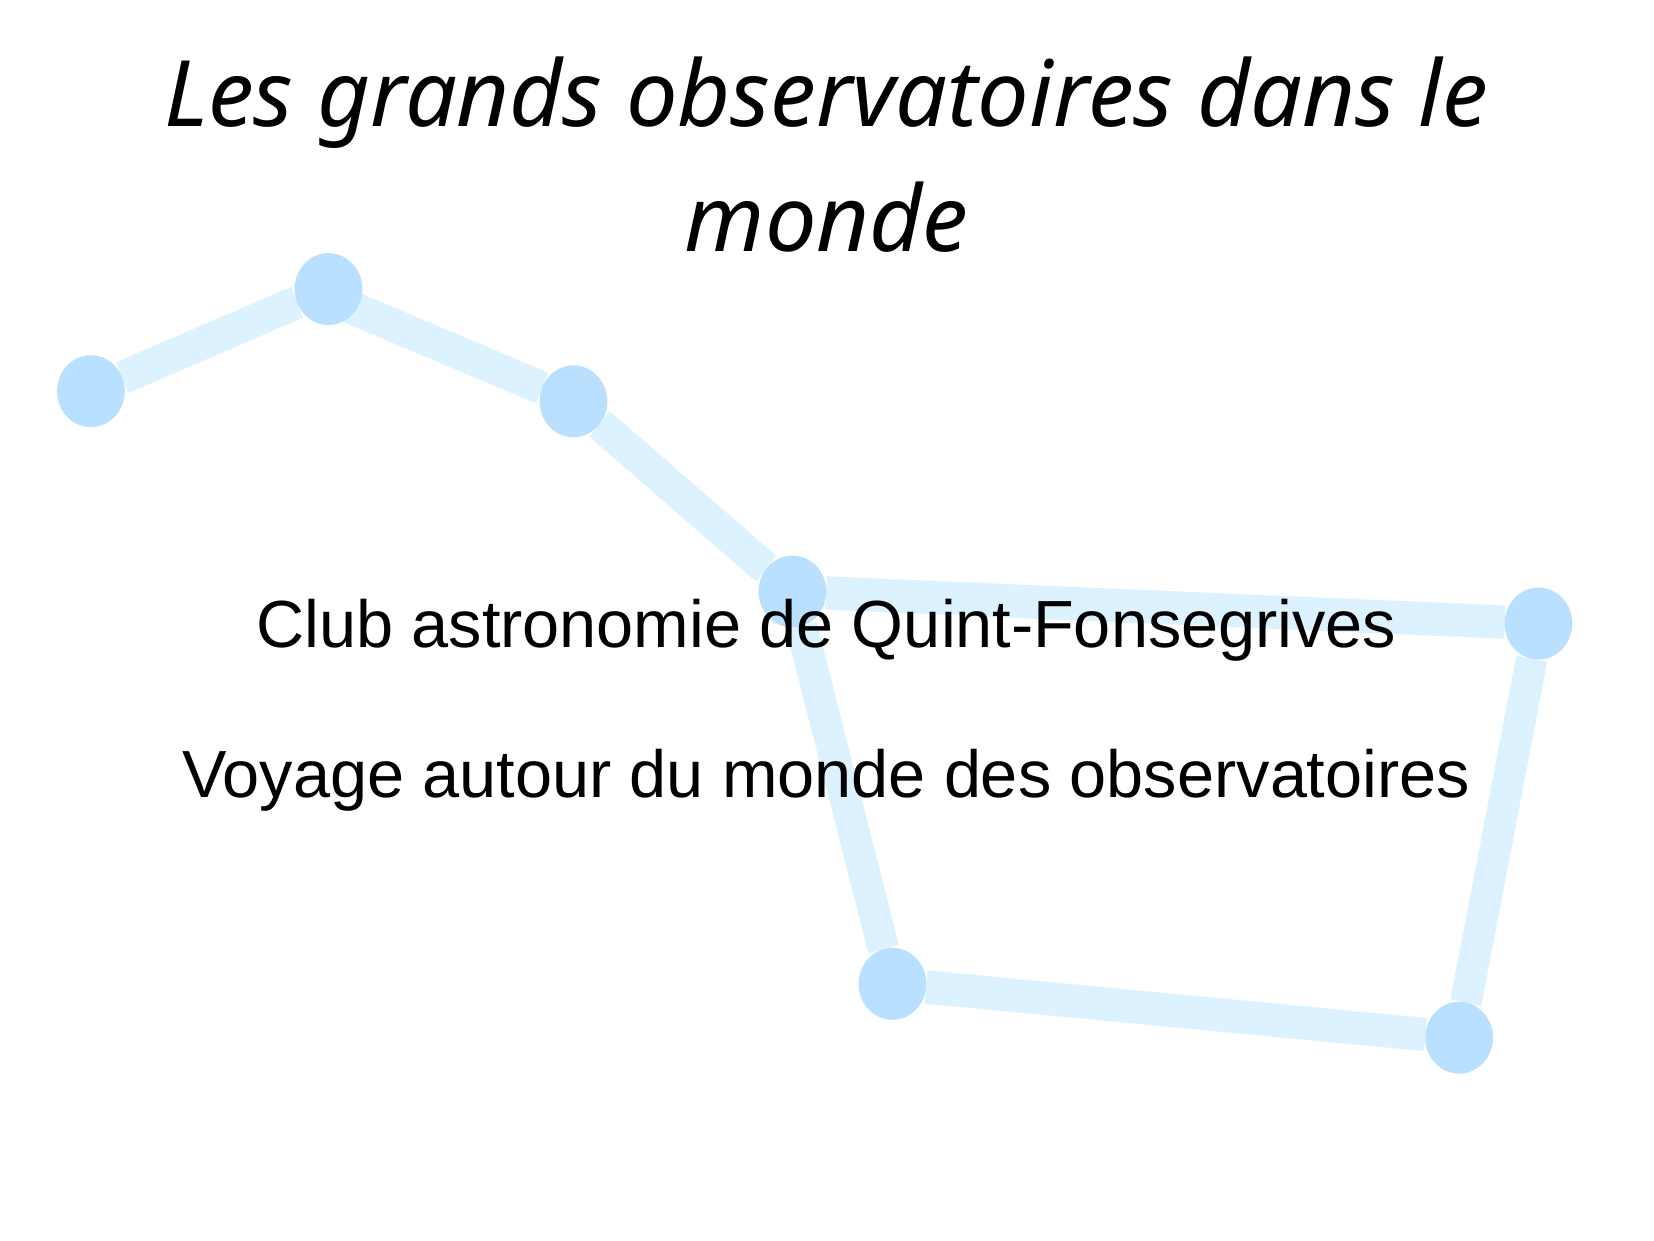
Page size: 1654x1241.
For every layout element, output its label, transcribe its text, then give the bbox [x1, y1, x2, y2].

title Les grands observatoires dans le monde [82, 23, 1571, 283]
subtitle Club astronomie de Quint-Fonsegrives Voyage autour du monde des observatoires [82, 297, 1571, 1102]
